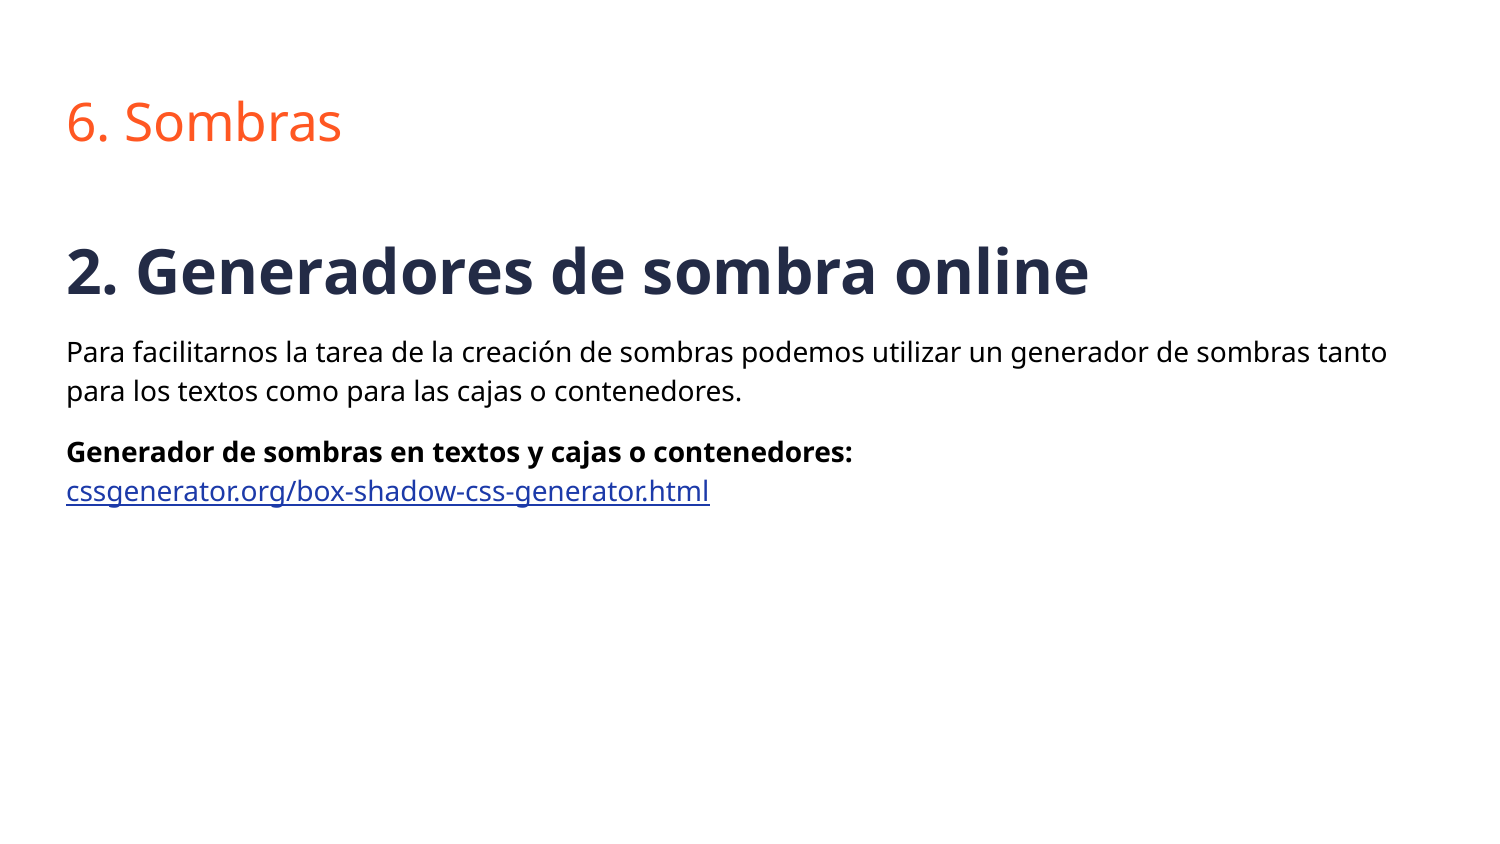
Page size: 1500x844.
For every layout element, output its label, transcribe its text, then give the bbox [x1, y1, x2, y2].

list 2. Generadores de sombra online Para facilitarnos la tarea de la creación de sombras podemos utilizar un generador de sombras tanto para los textos como para las cajas o contenedores. Generador de sombras en textos y cajas o contenedores: cssgenerator.org/box-shadow-css-generator.html [51, 189, 1449, 750]
title 6. Sombras [51, 72, 1449, 167]
